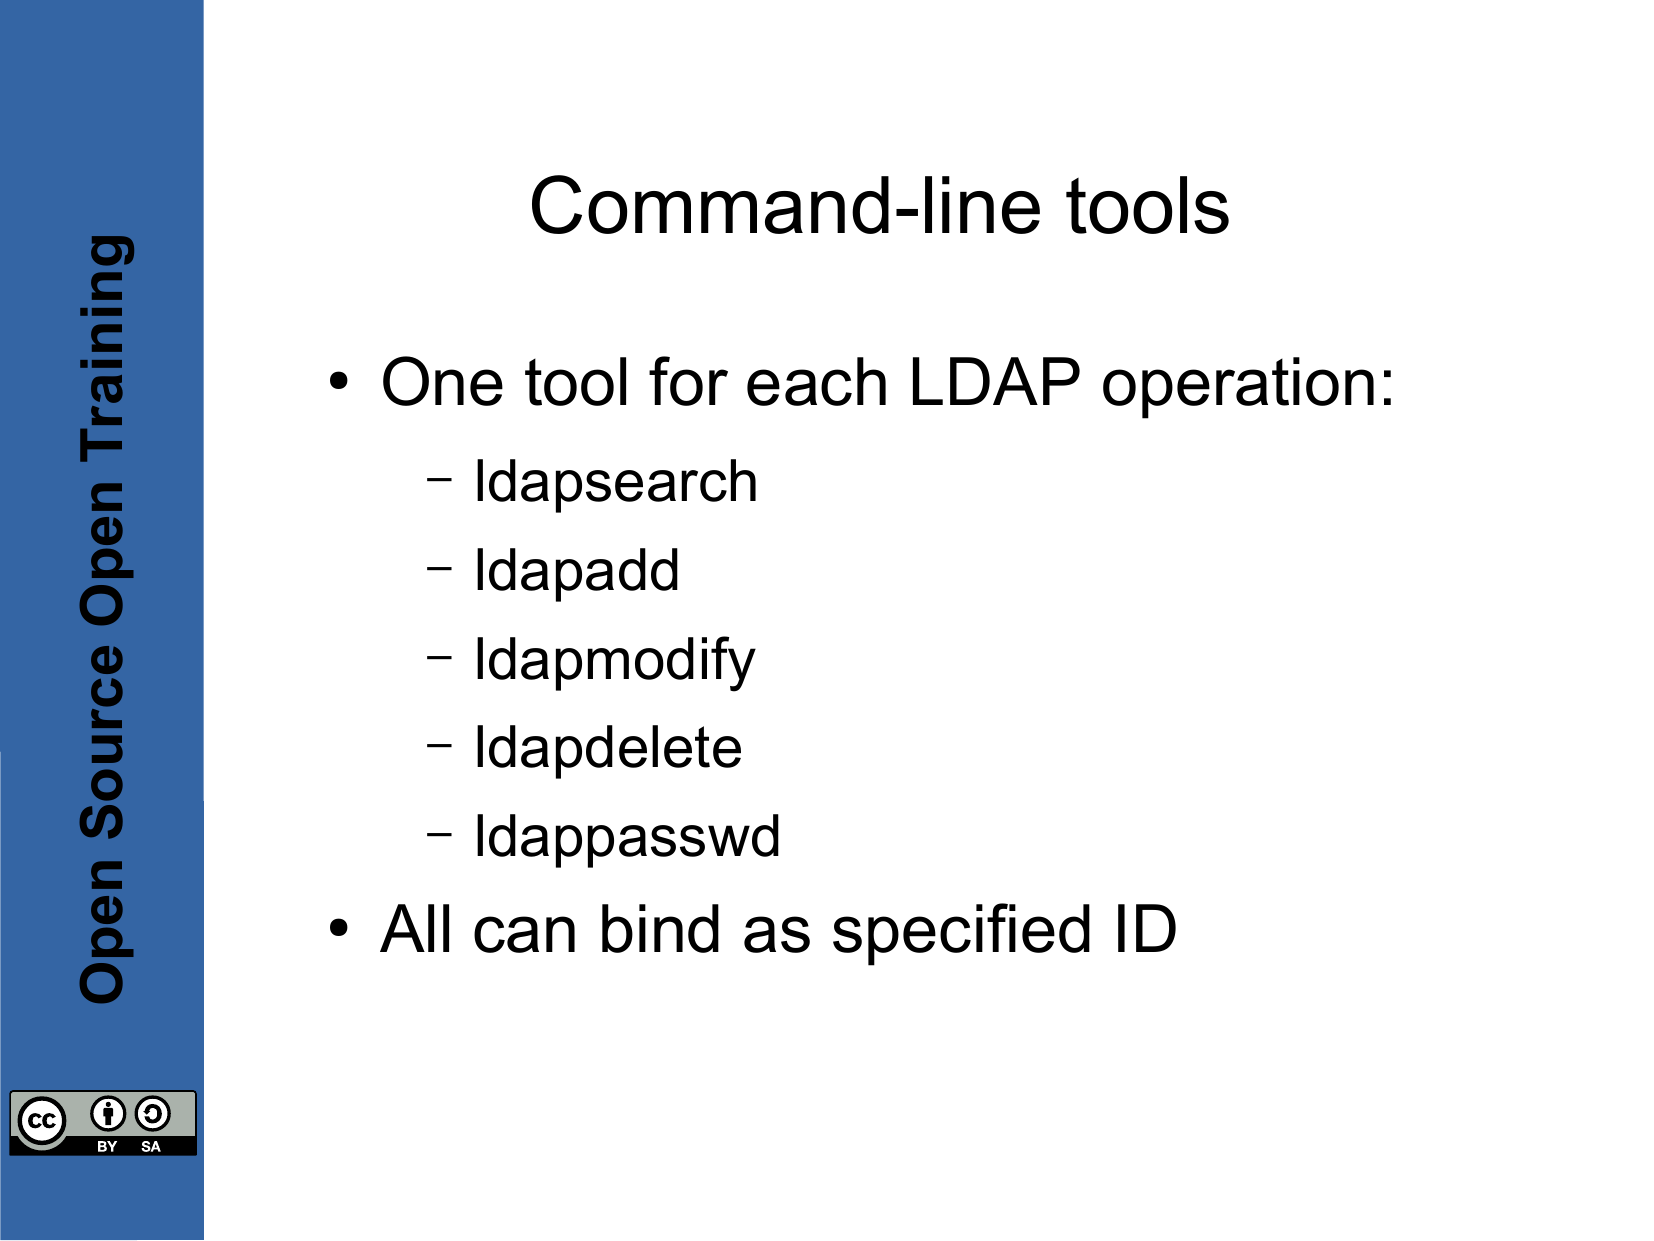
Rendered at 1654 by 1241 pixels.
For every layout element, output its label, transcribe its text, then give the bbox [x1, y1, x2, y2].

list One tool for each LDAP operation: ldapsearch ldapadd ldapmodify ldapdelete ldappasswd All can bind as specified ID [238, 344, 1534, 1112]
title Command-line tools [227, 102, 1534, 310]
